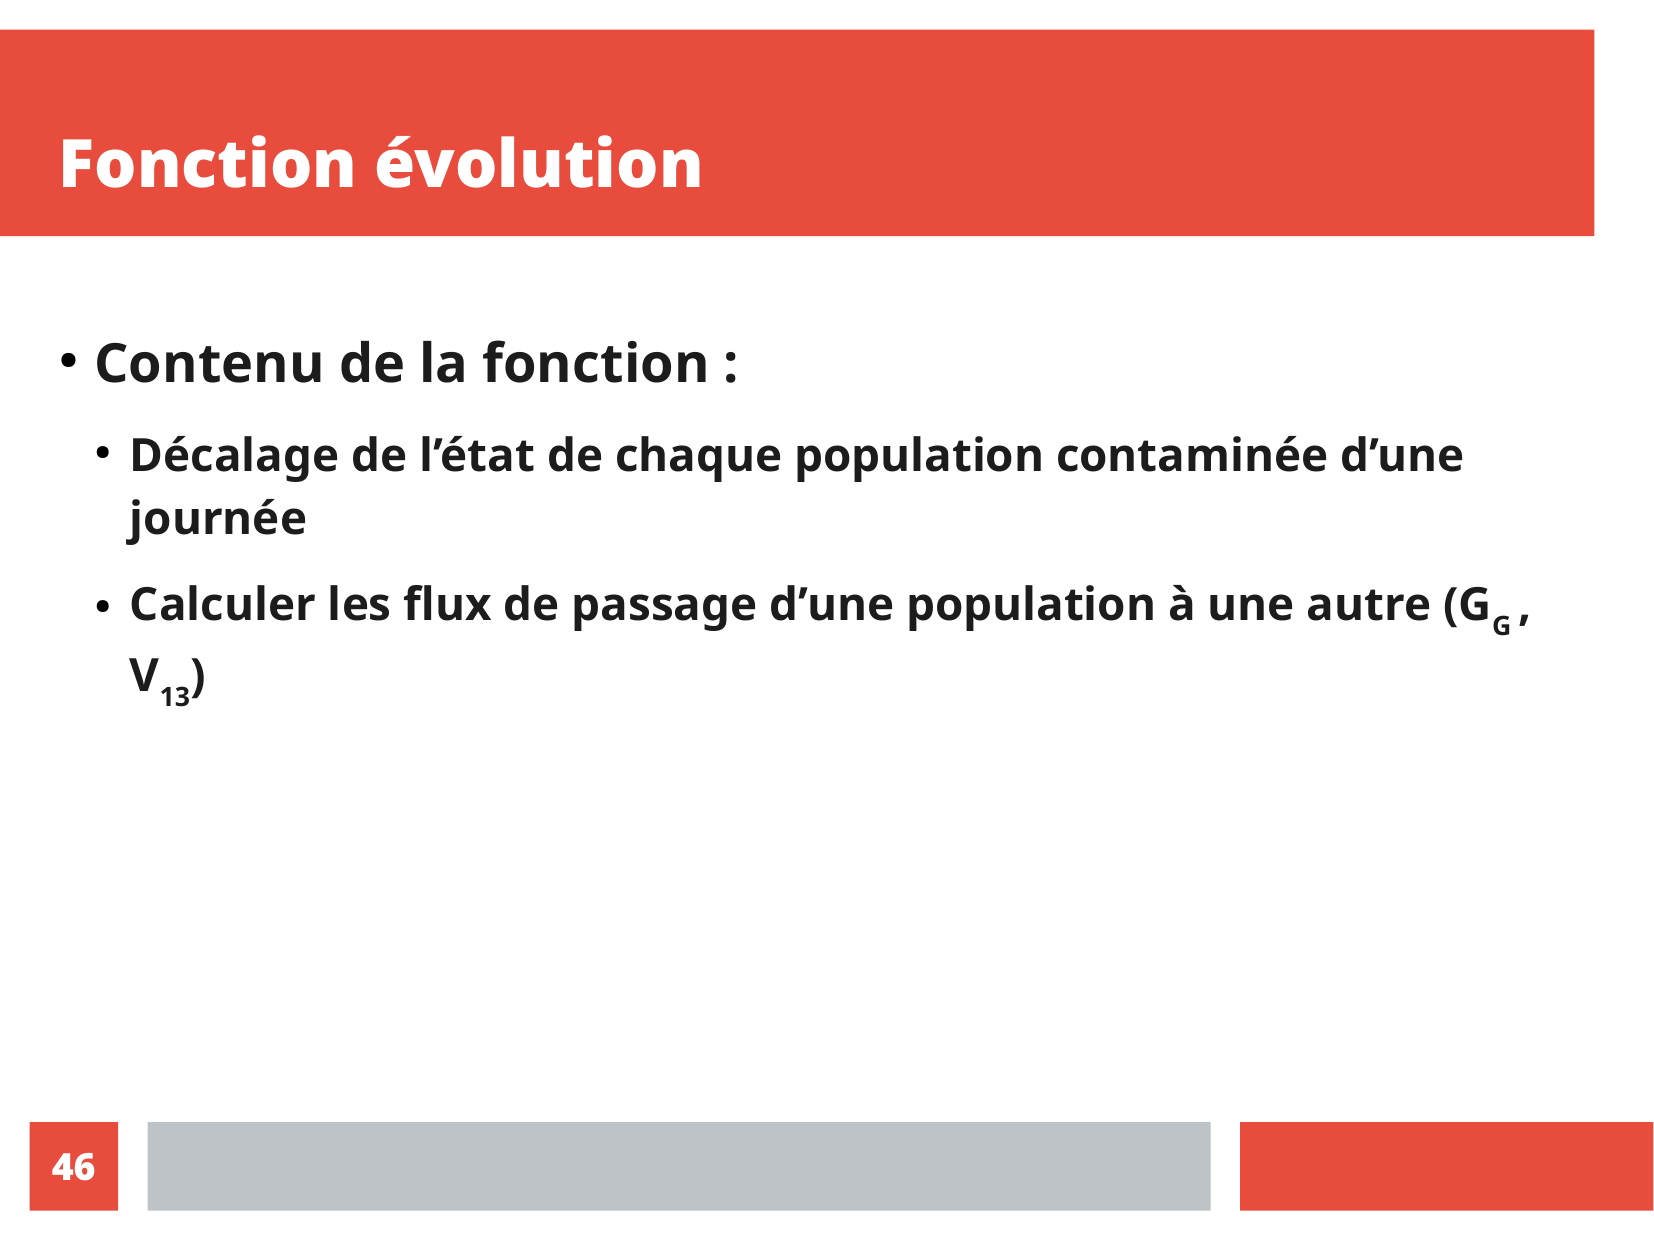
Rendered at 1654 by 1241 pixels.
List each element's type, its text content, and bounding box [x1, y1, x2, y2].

list Contenu de la fonction : Décalage de l’état de chaque population contaminée d’une journée Calculer les flux de passage d’une population à une autre (GG , V13) [59, 324, 1565, 1093]
title Fonction évolution [59, 59, 1595, 207]
